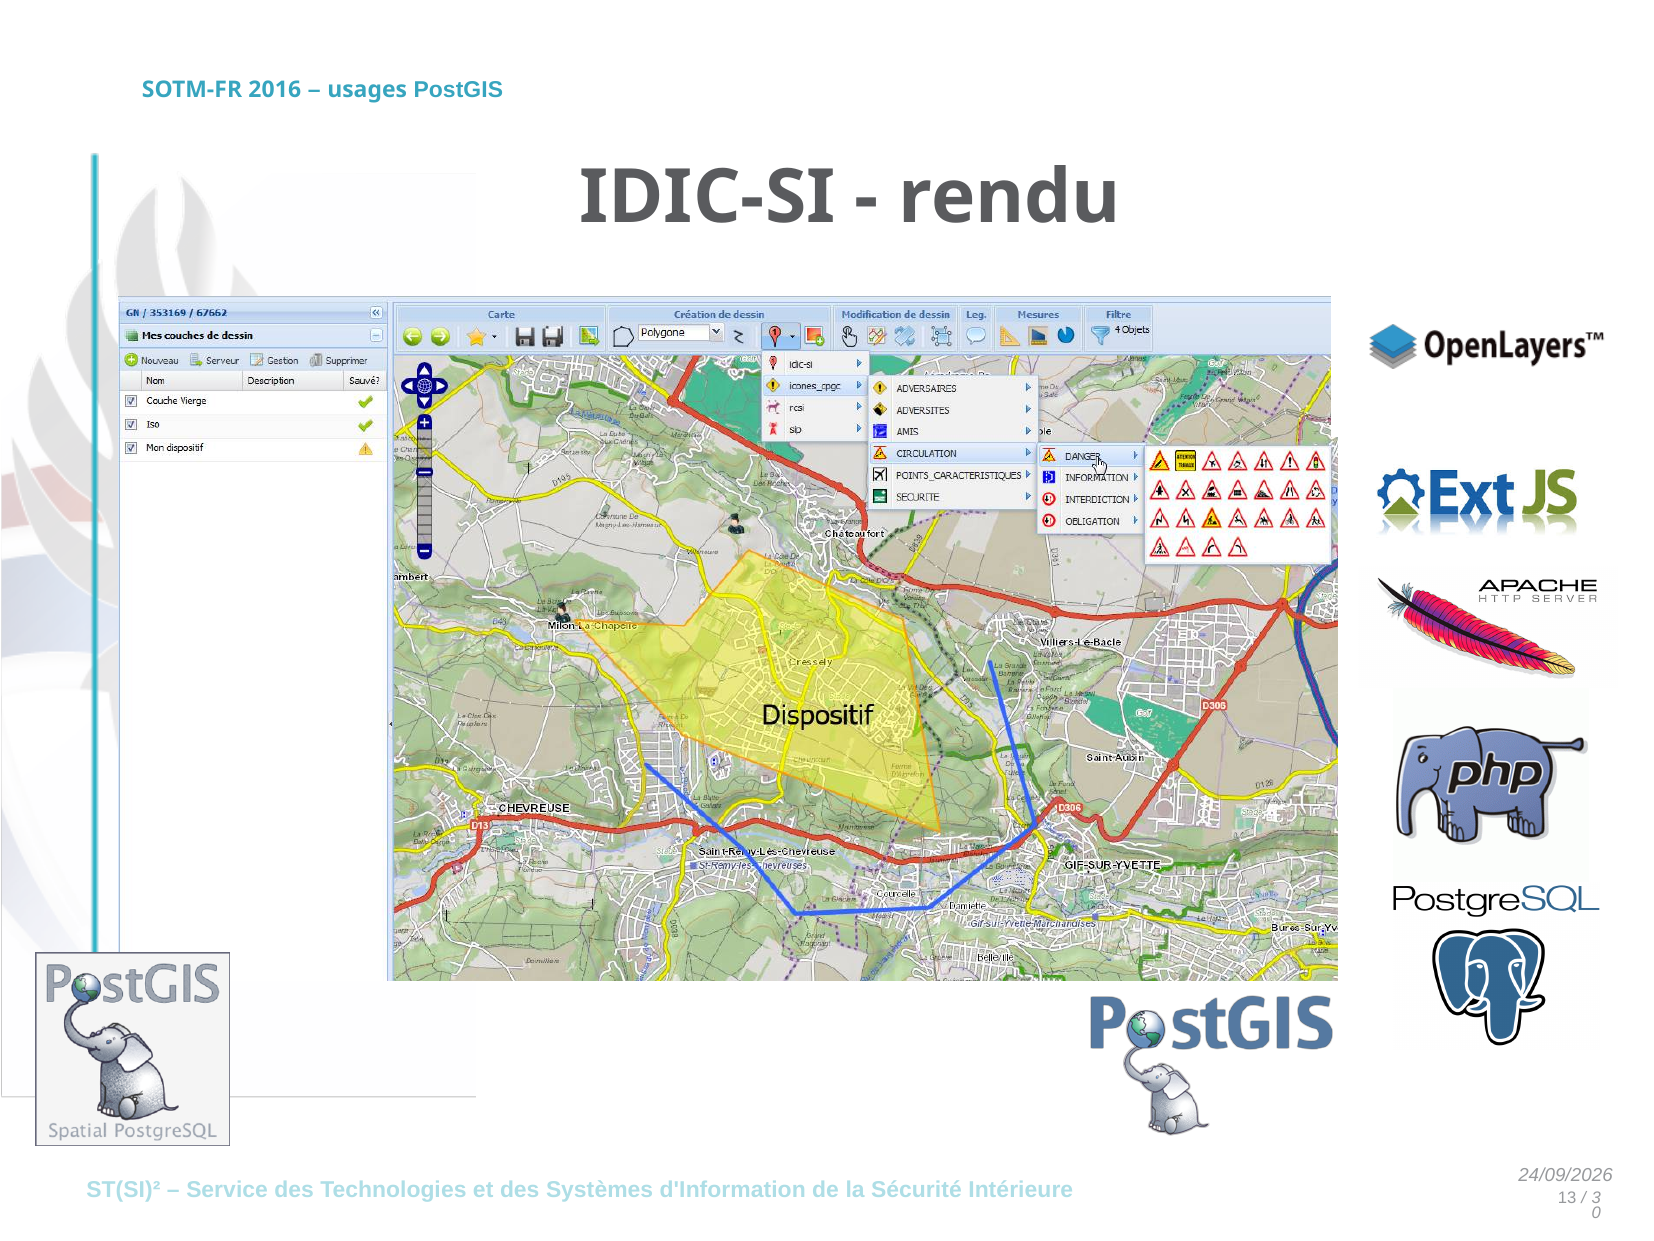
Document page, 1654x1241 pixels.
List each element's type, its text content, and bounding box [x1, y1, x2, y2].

picture [1086, 992, 1335, 1139]
list IDIC-SI - rendu [230, 438, 1619, 1134]
list IDIC-SI - rendu [82, 141, 1619, 952]
picture [1358, 566, 1618, 1050]
title SOTM-FR 2016 – usages PostGIS [141, 70, 1571, 107]
picture [0, 86, 1642, 1176]
